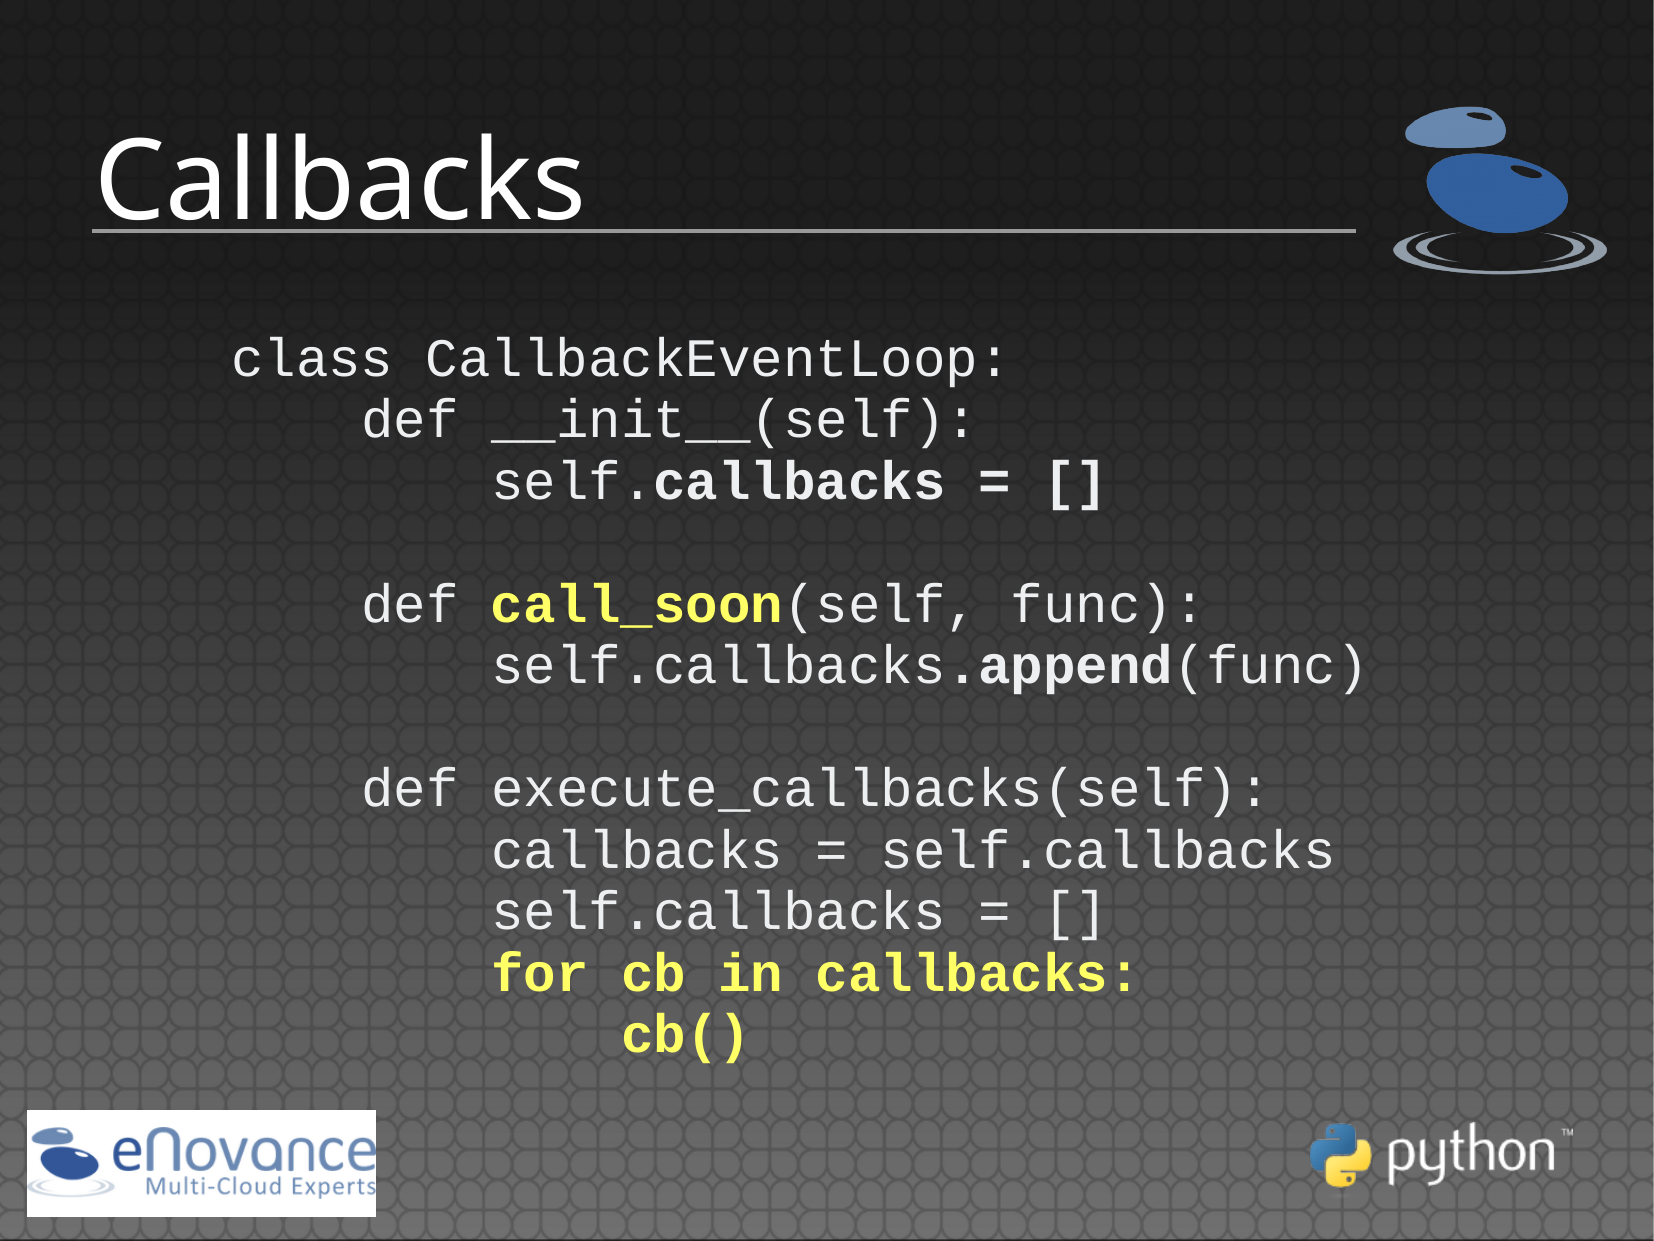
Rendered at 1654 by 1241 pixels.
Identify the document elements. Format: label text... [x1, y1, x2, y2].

title Callbacks [94, 100, 1426, 251]
text_box class CallbackEventLoop: def __init__(self): self.callbacks = [] def call_soon(self, func): self.callbacks.append(func) def execute_callbacks(self): callbacks = self.callbacks self.callbacks = [] for cb in callbacks: cb() [216, 323, 1384, 1077]
picture [0, 0, 1654, 1241]
